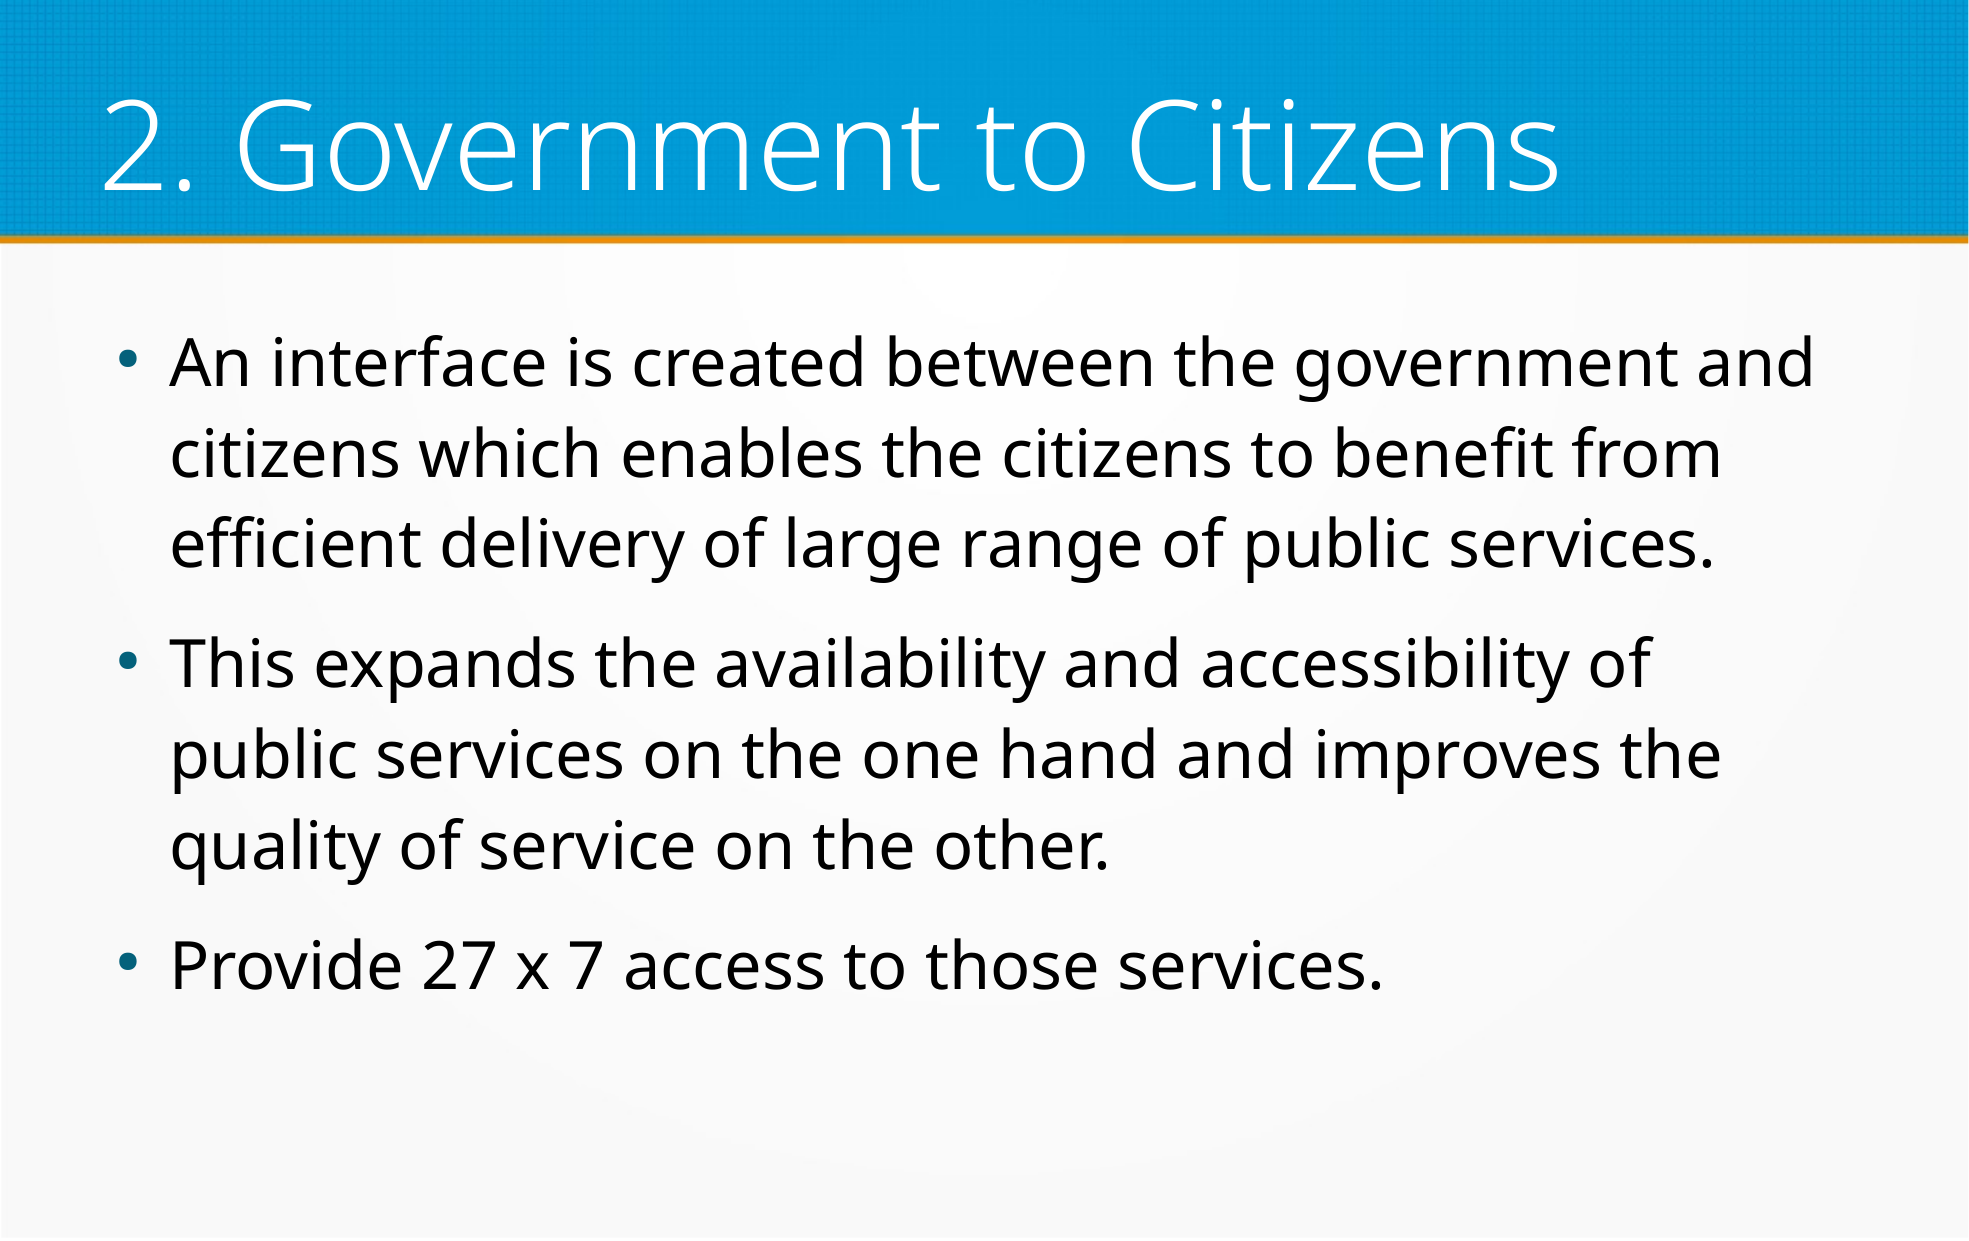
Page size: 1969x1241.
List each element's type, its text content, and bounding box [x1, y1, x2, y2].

list An interface is created between the government and citizens which enables the citizens to benefit from efficient delivery of large range of public services. This expands the availability and accessibility of public services on the one hand and improves the quality of service on the other. Provide 27 x 7 access to those services. [98, 315, 1861, 1081]
picture [0, 233, 1969, 1241]
title 2. Government to Citizens [98, 19, 1870, 227]
